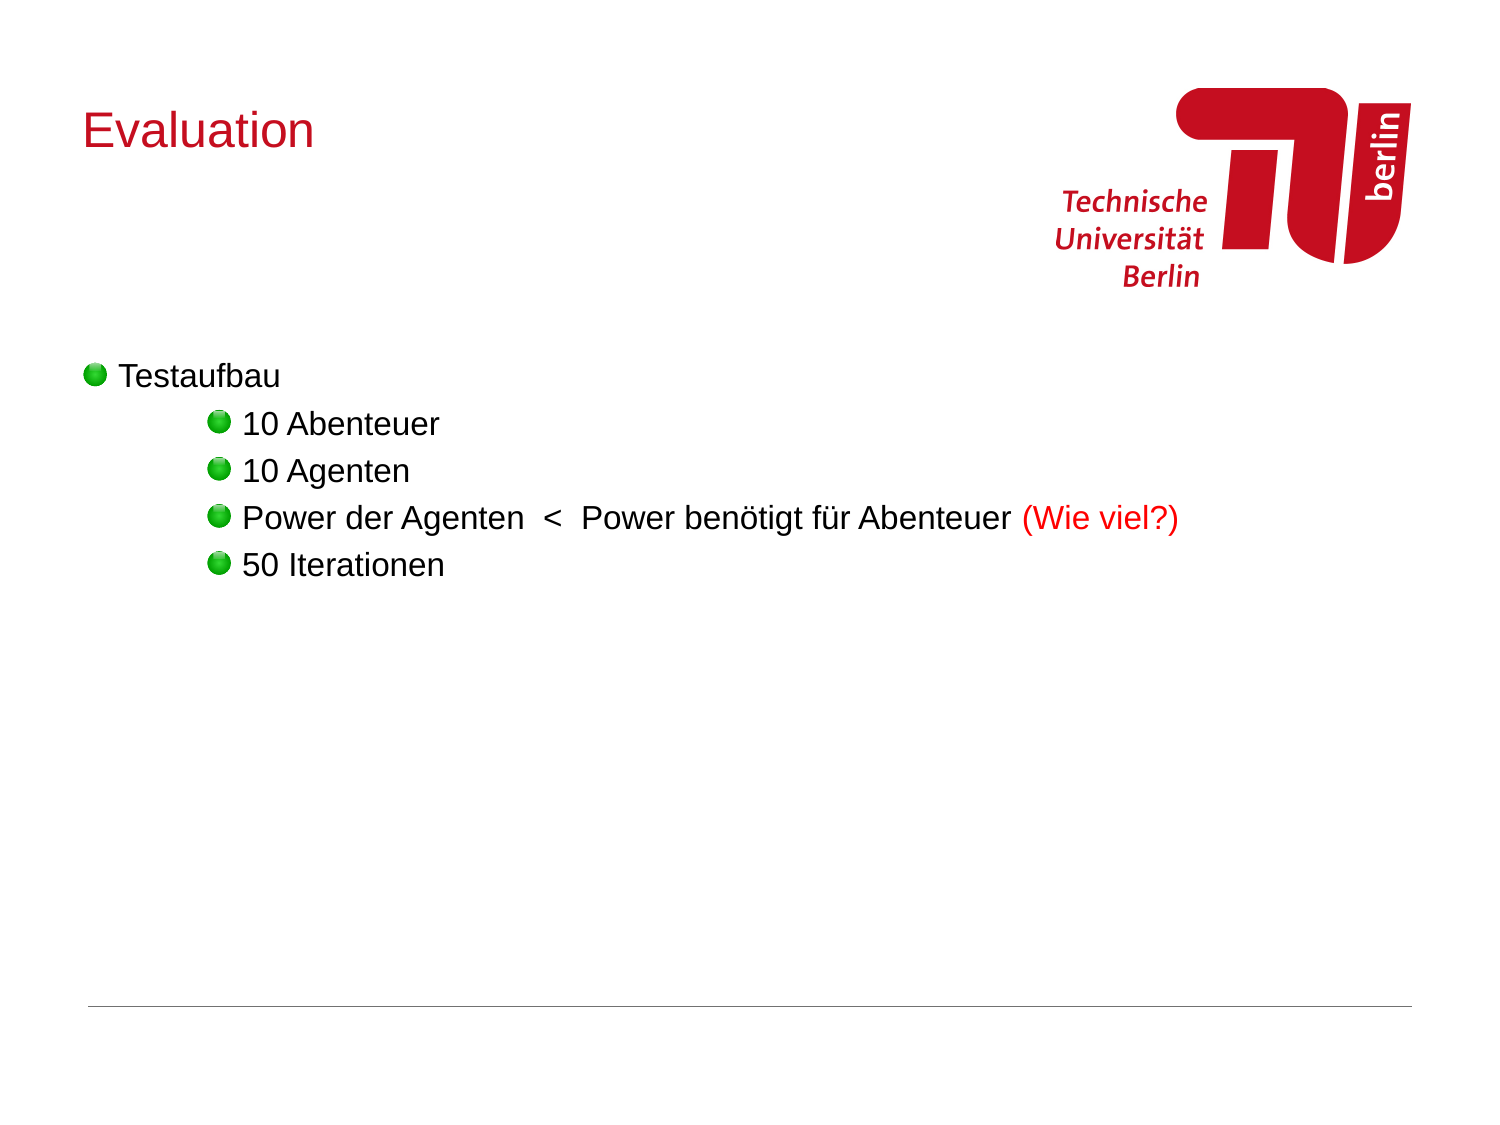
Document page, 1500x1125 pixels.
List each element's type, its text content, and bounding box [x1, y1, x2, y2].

picture [1056, 88, 1411, 287]
title Evaluation [82, 94, 1028, 158]
list Testaufbau 10 Abenteuer 10 Agenten Power der Agenten < Power benötigt für Abenteuer (Wie viel?) 50 Iterationen [82, 348, 1406, 969]
